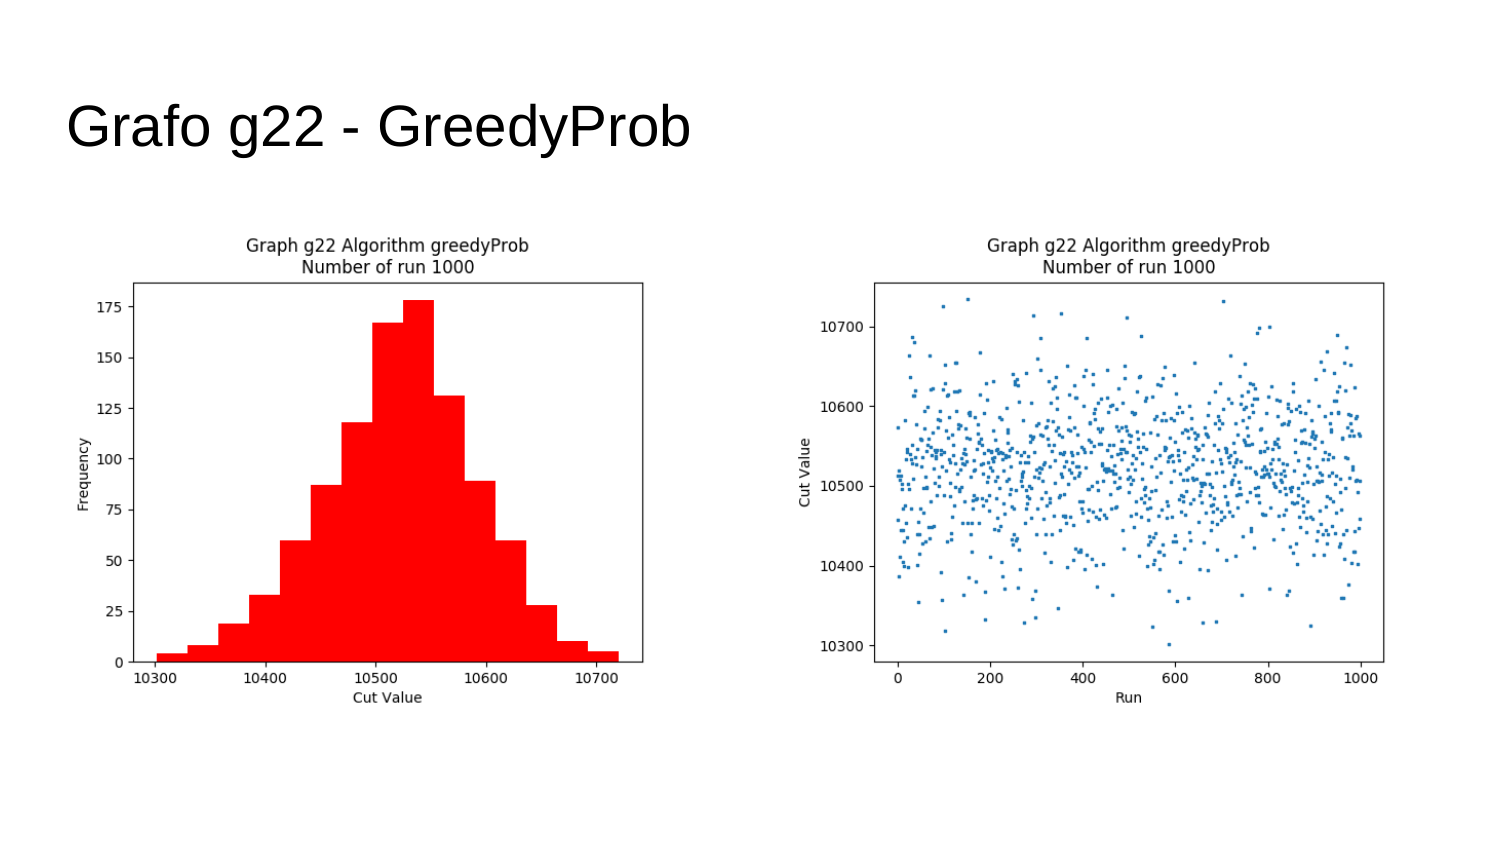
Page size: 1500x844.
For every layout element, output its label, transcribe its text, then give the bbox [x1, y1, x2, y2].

title Grafo g22 - GreedyProb [51, 72, 1449, 167]
picture [792, 223, 1449, 716]
picture [51, 223, 708, 716]
